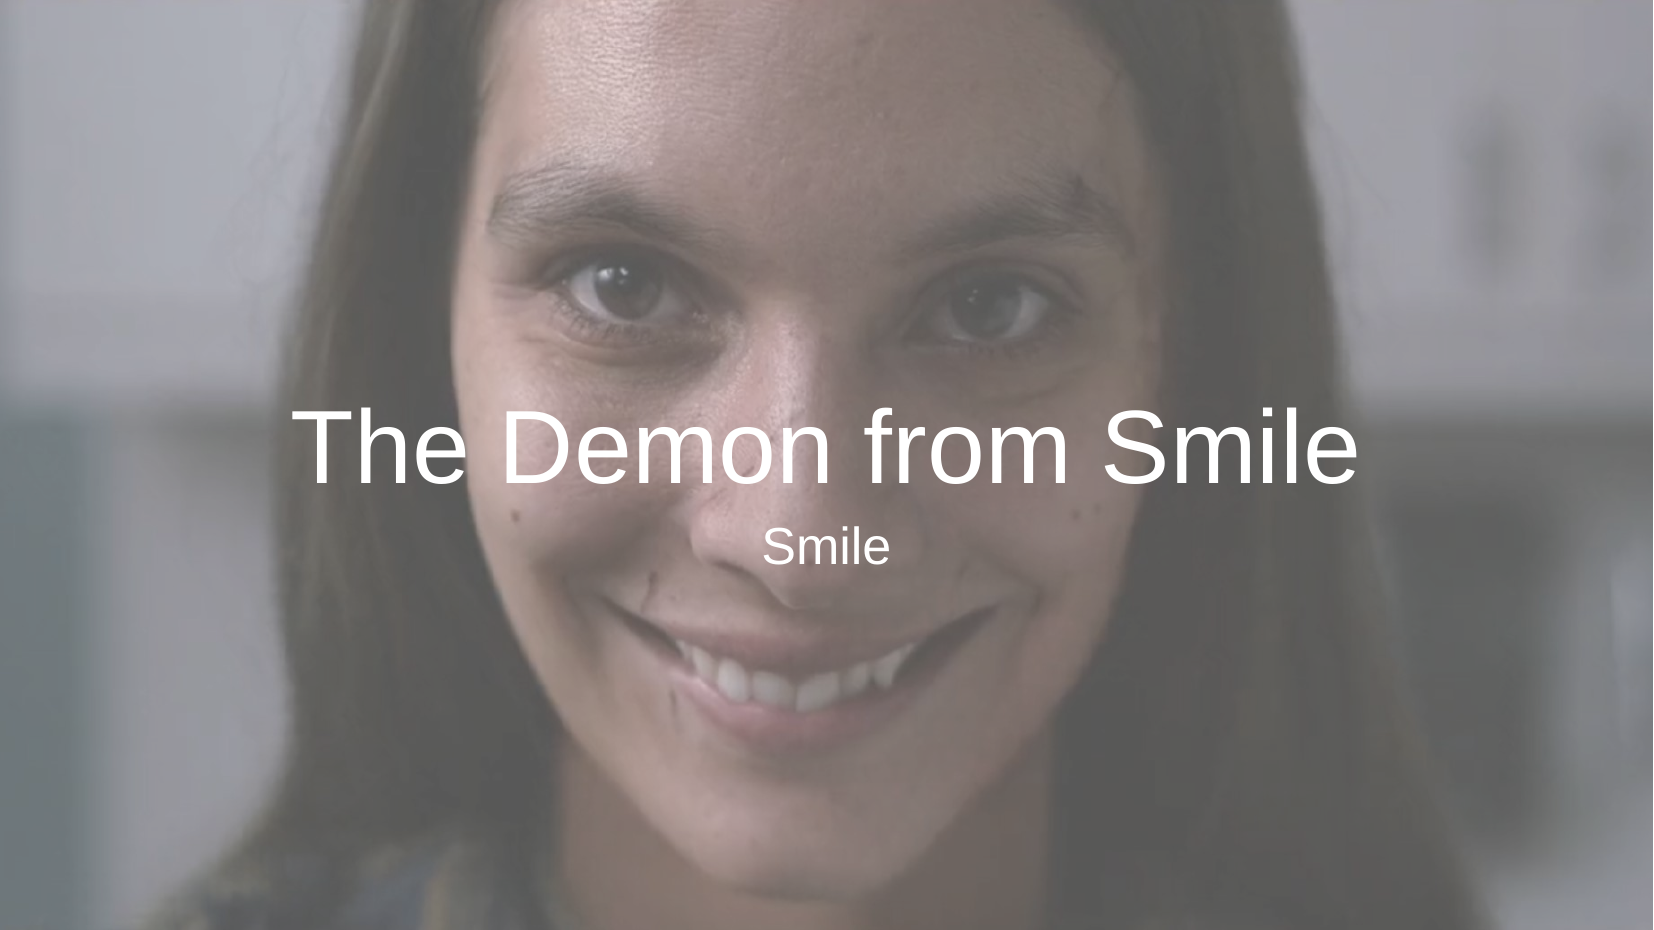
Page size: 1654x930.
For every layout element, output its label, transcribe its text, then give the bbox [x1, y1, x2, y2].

title The Demon from Smile [82, 369, 1571, 525]
list Smile [345, 517, 1238, 713]
